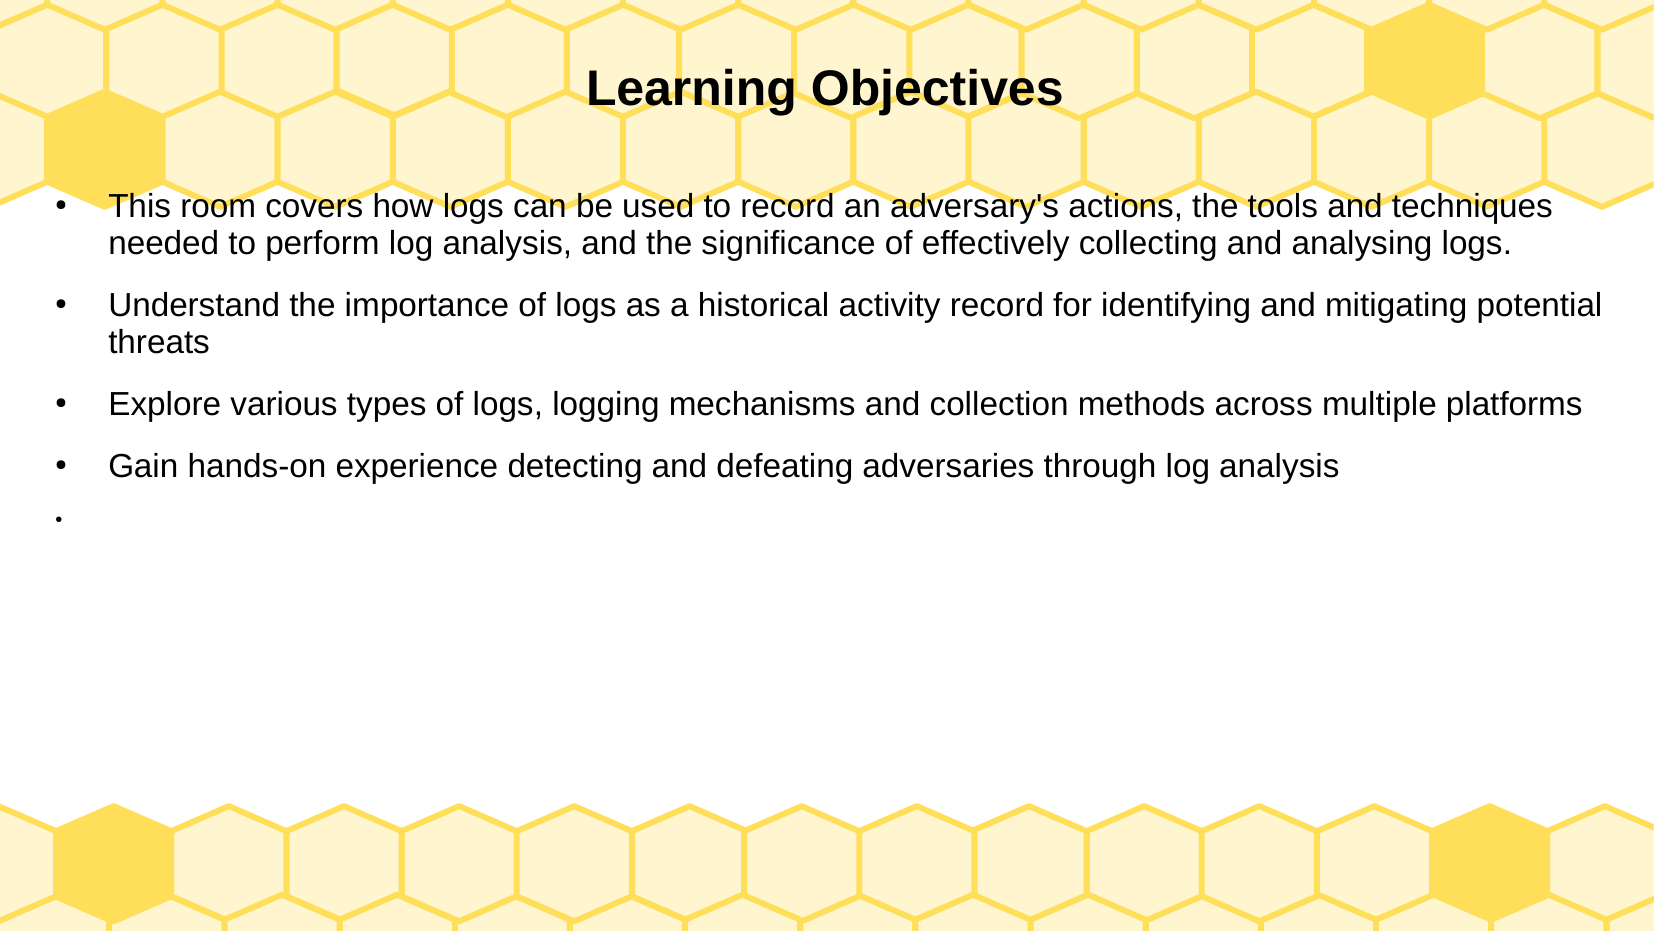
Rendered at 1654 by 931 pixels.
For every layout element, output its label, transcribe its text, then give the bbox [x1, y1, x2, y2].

title Learning Objectives [37, 25, 1613, 151]
list This room covers how logs can be used to record an adversary's actions, the tools and techniques needed to perform log analysis, and the significance of effectively collecting and analysing logs. Understand the importance of logs as a historical activity record for identifying and mitigating potential threats Explore various types of logs, logging mechanisms and collection methods across multiple platforms Gain hands-on experience detecting and defeating adversaries through log analysis [37, 187, 1613, 901]
